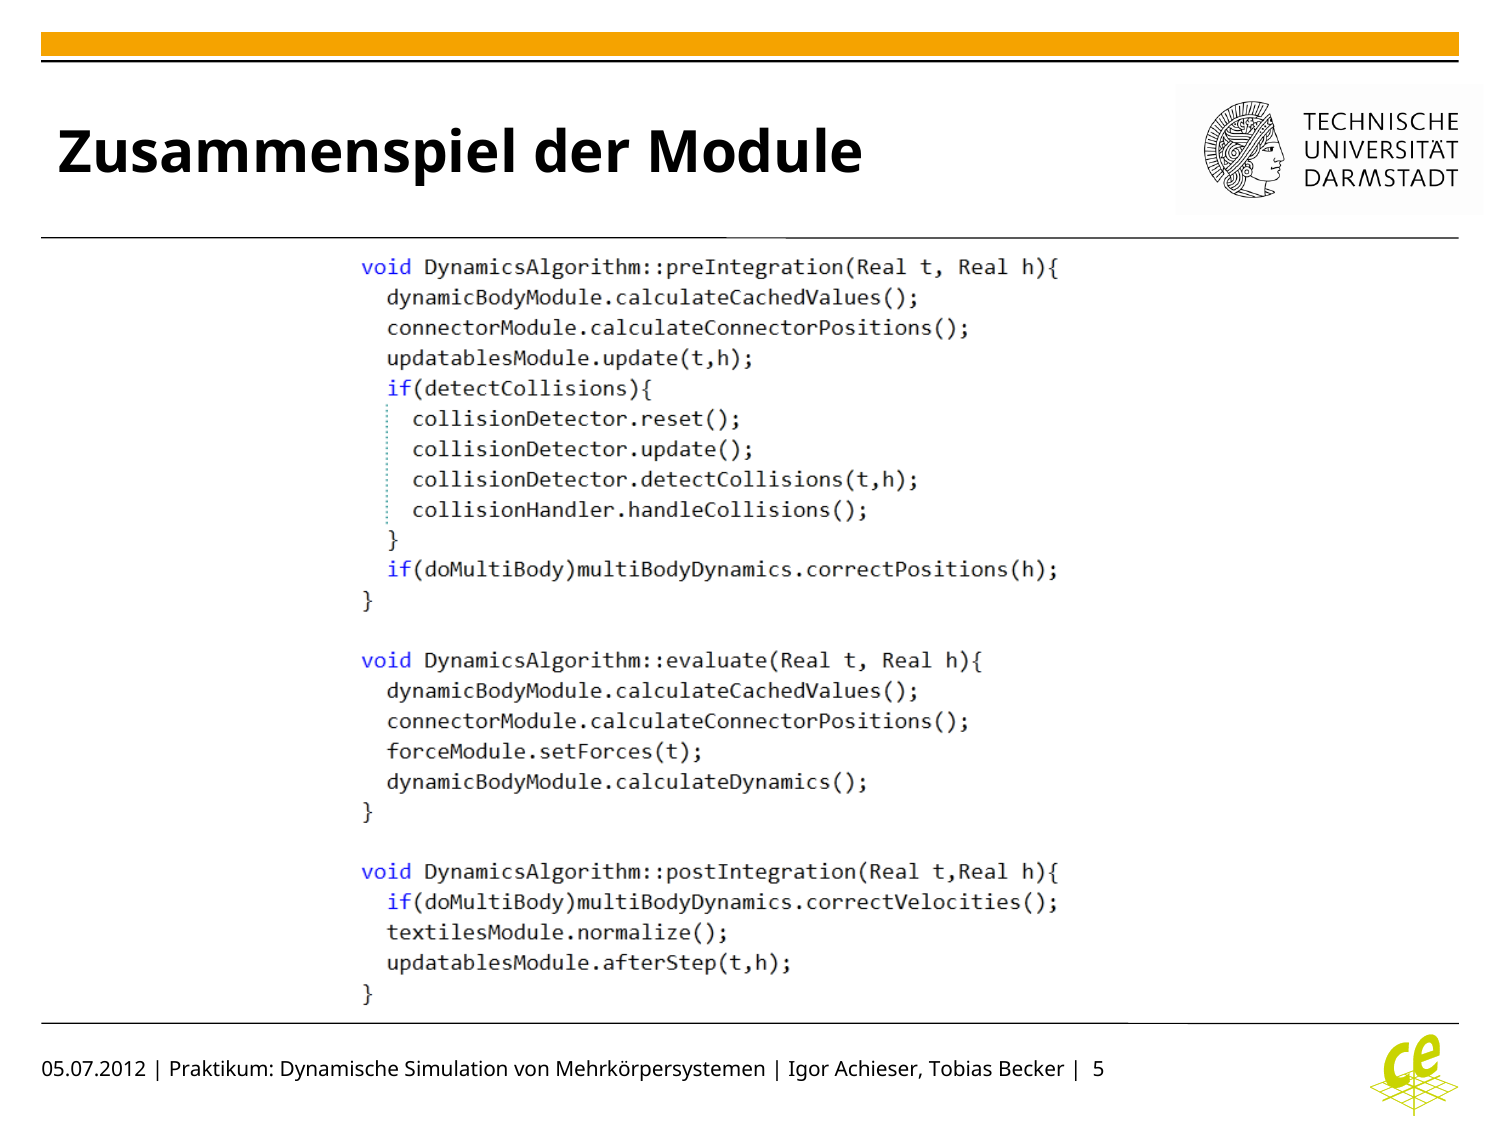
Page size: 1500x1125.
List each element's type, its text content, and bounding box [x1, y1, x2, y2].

text_box 05.07.2012 | Praktikum: Dynamische Simulation von Mehrkörpersystemen | Igor Achieser, Tobias Becker | <Nummer> [41, 1055, 1223, 1095]
picture [1188, 84, 1484, 215]
picture [360, 256, 1070, 1016]
text_box Zusammenspiel der Module [58, 80, 1188, 218]
